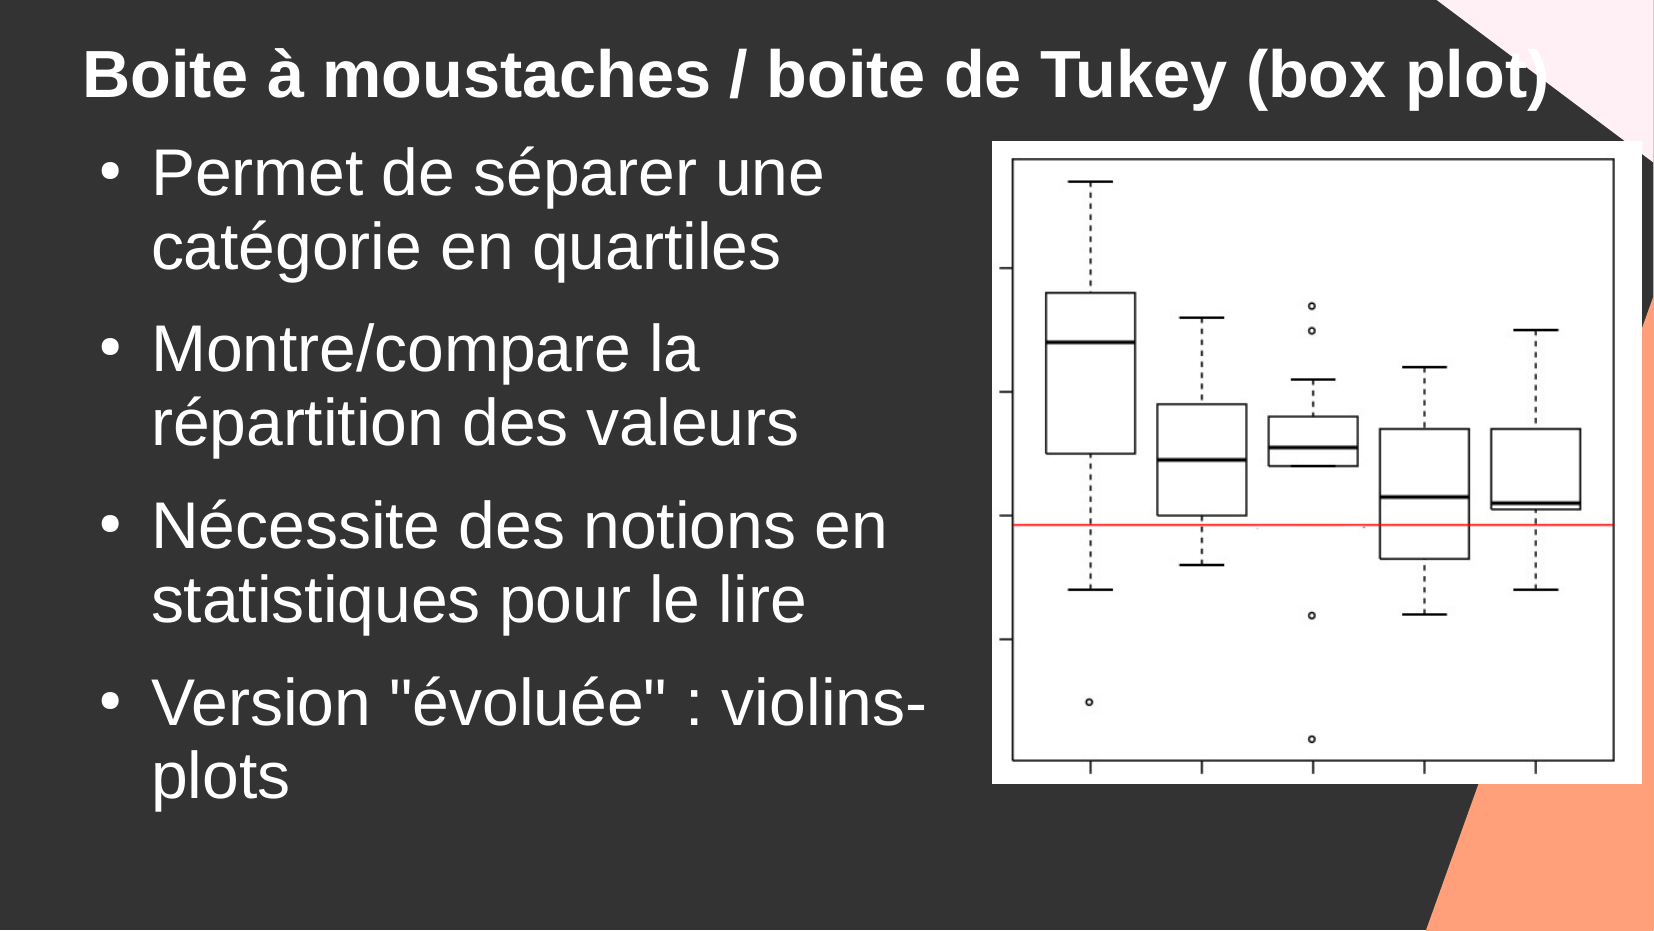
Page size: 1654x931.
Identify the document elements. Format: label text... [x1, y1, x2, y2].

title Boite à moustaches / boite de Tukey (box plot) [82, 37, 1571, 115]
picture [992, 141, 1642, 784]
text_box [1425, 294, 1654, 931]
text_box [1436, 0, 1654, 163]
list Permet de séparer une catégorie en quartiles Montre/compare la répartition des valeurs Nécessite des notions en statistiques pour le lire Version "évoluée" : violins-plots [80, 135, 957, 815]
